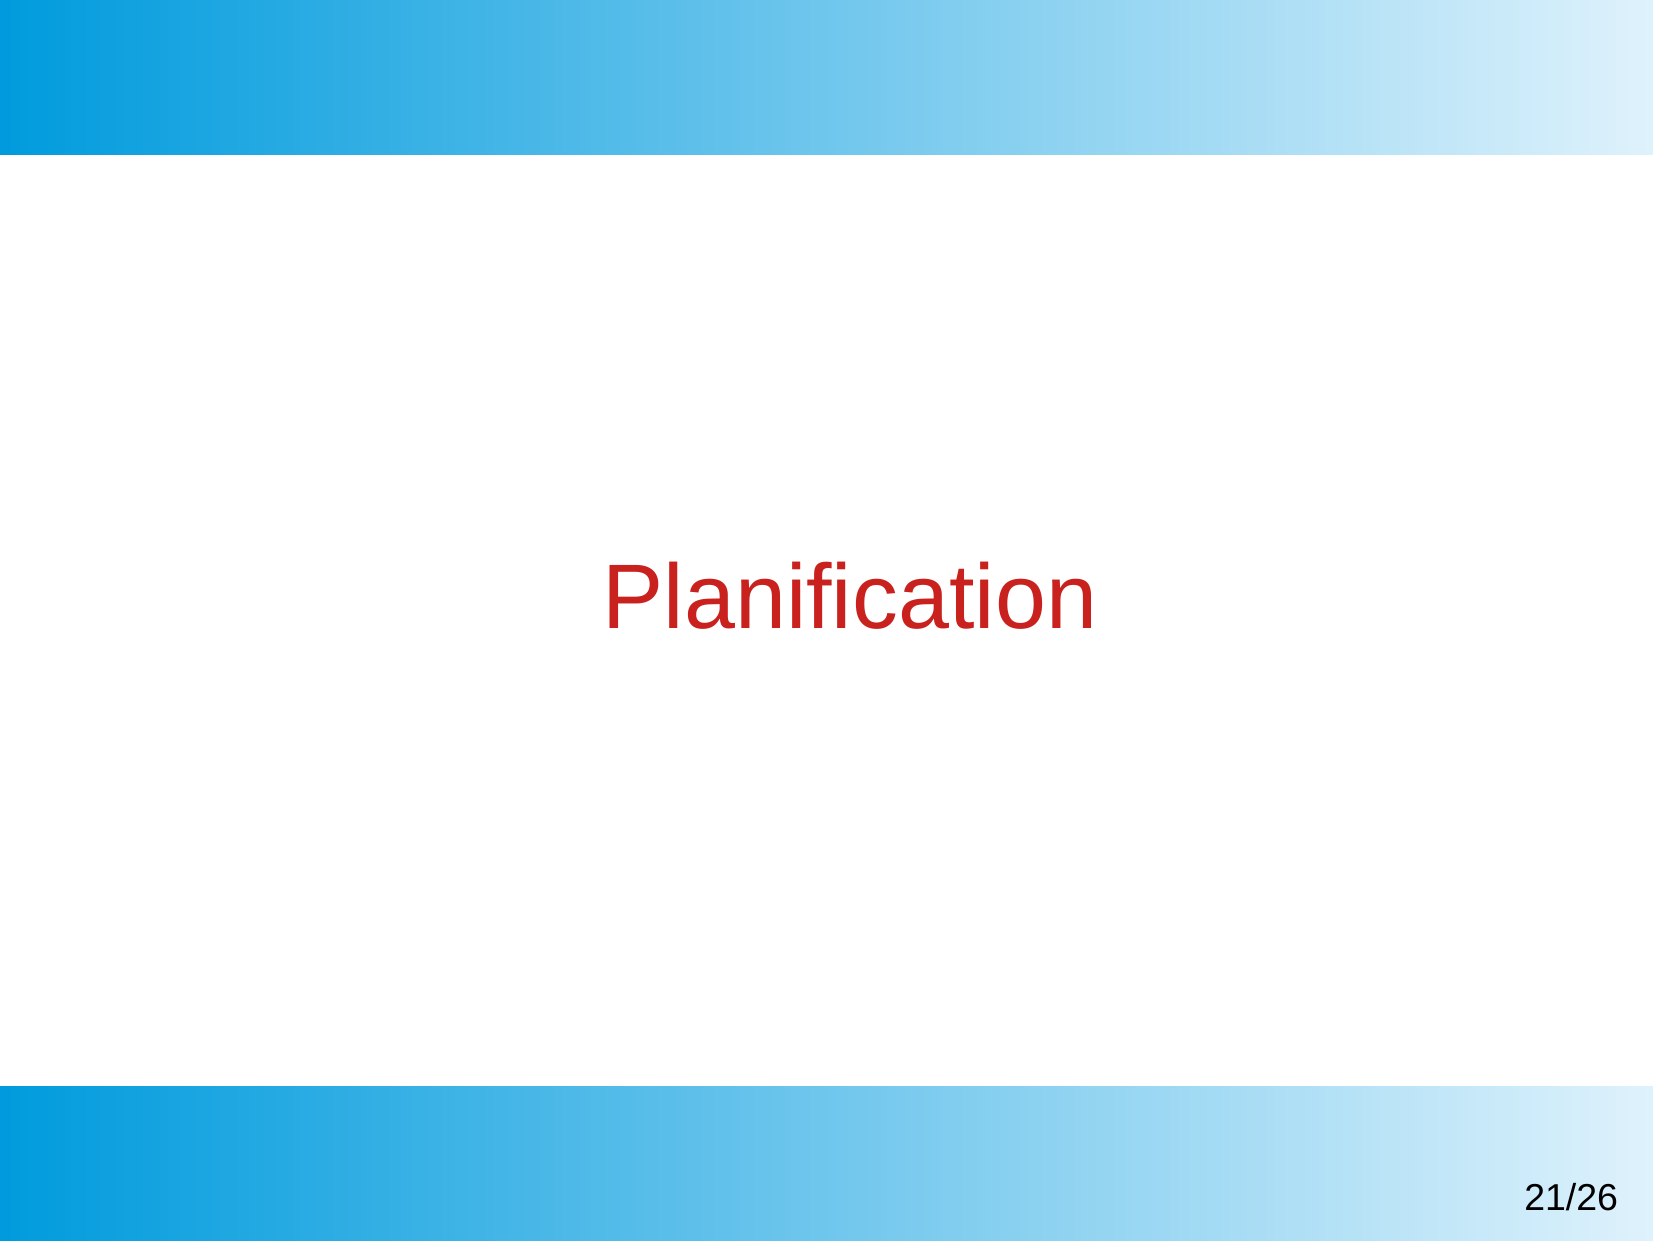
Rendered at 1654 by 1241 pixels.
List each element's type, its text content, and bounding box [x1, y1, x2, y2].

text_box <numéro>/26 [1509, 1169, 1654, 1240]
title Planification [106, 545, 1595, 650]
